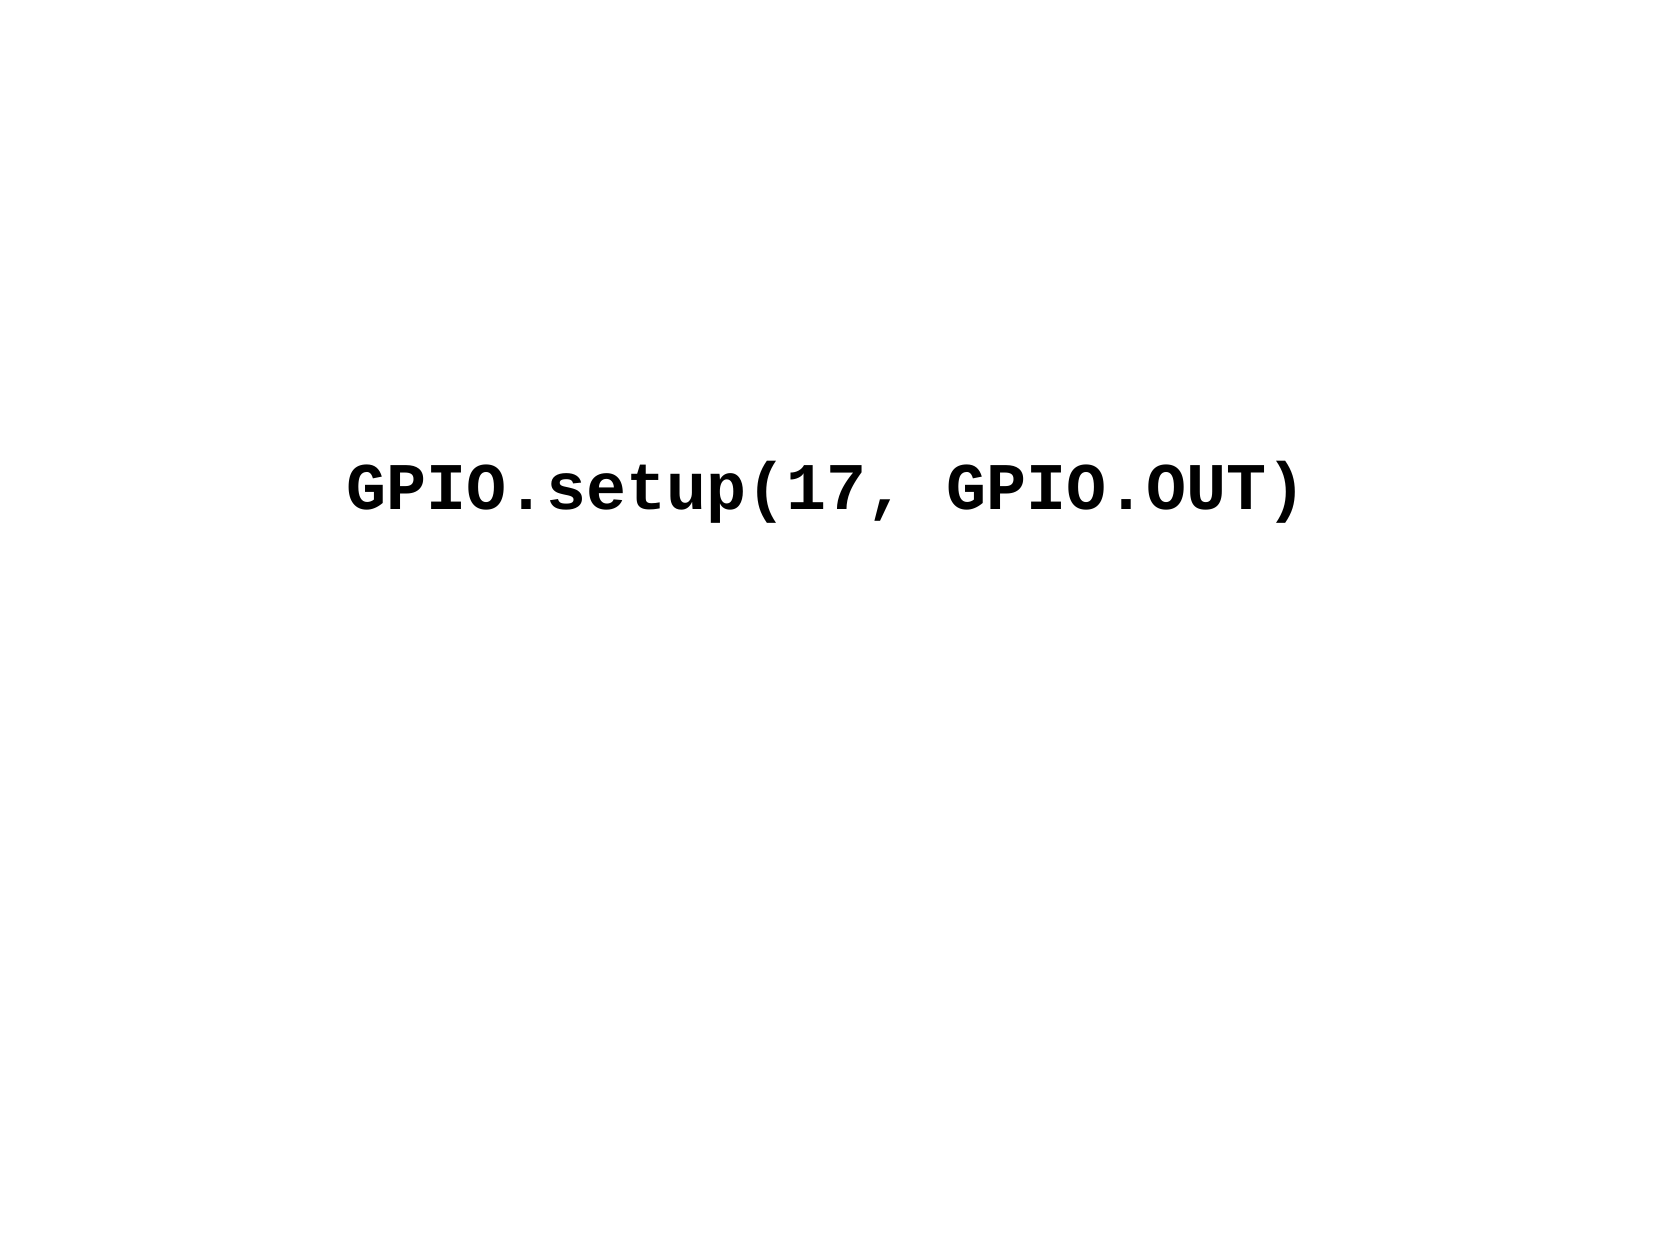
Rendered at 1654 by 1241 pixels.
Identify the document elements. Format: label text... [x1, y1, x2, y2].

subtitle GPIO.setup(17, GPIO.OUT) [82, 49, 1571, 1010]
